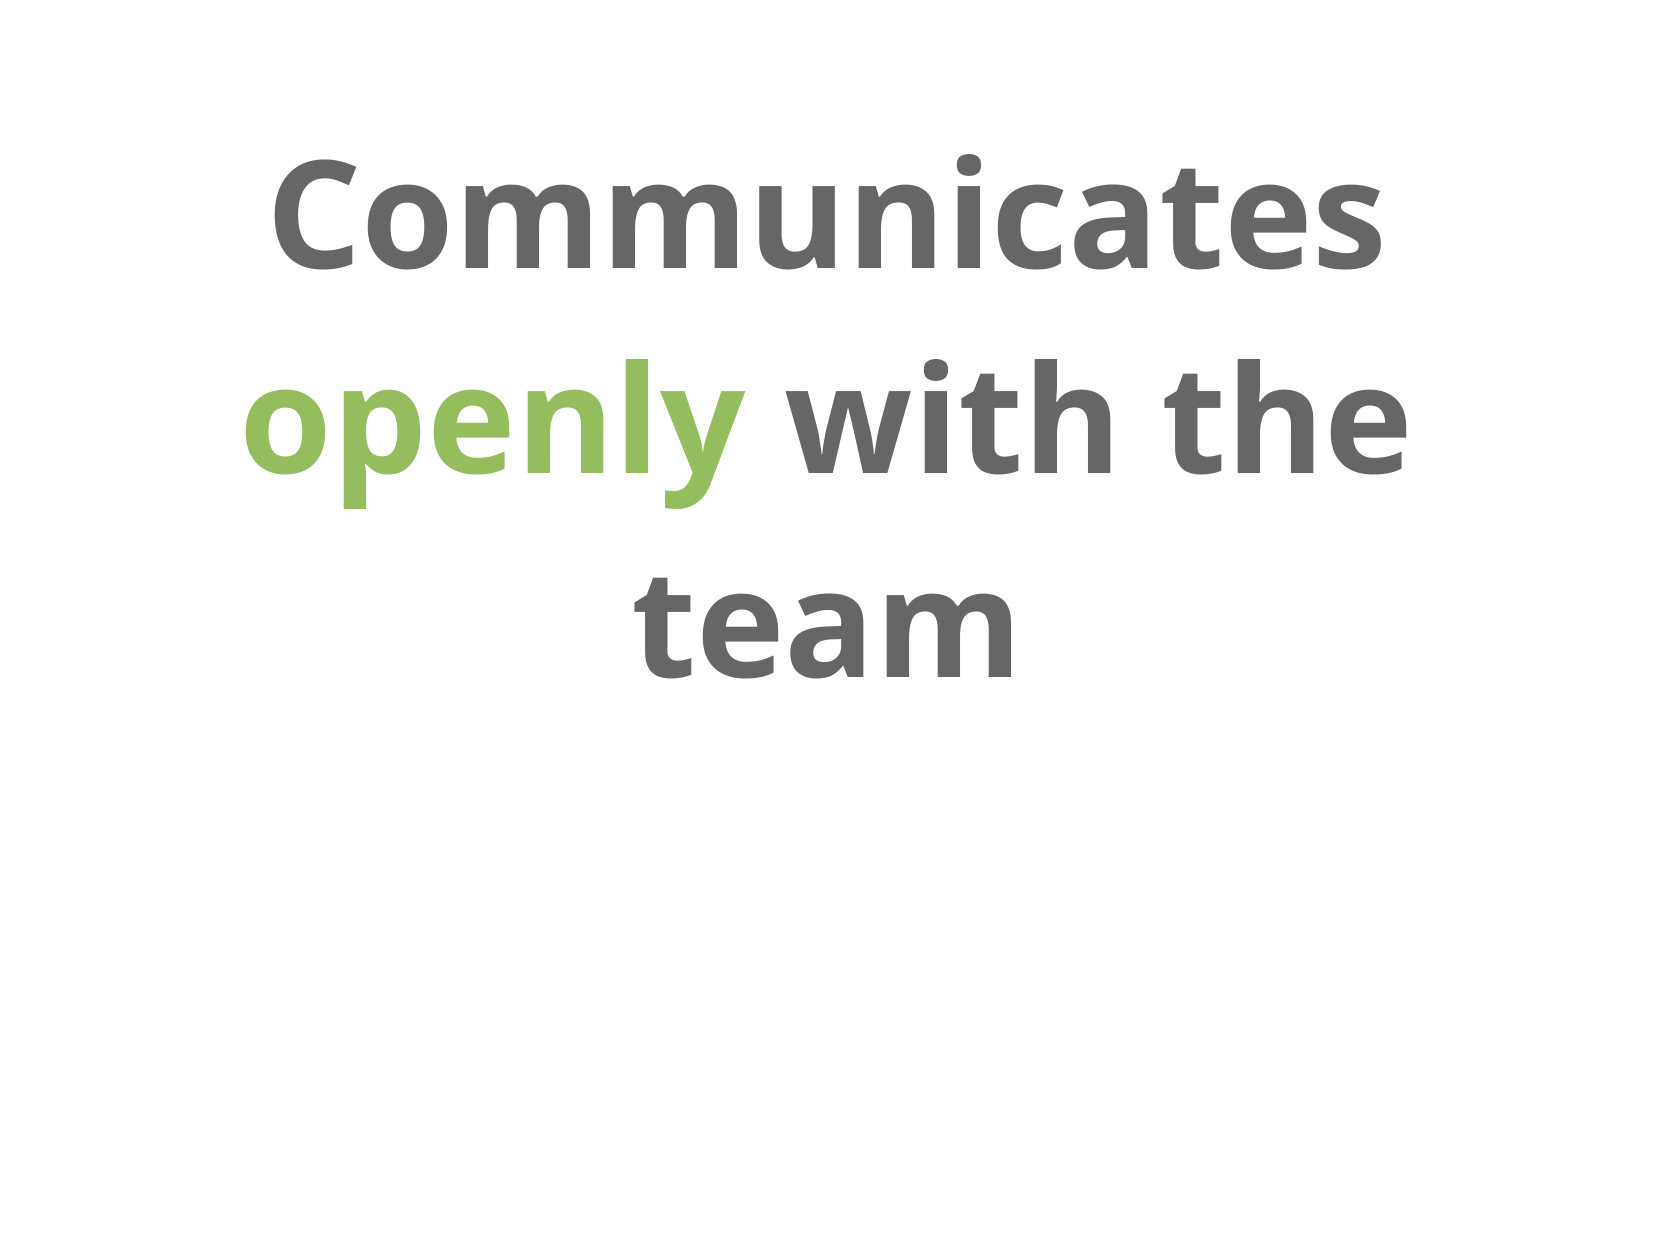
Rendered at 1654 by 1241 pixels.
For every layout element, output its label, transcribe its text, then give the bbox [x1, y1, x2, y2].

title Communicates openly with the team [59, 57, 1595, 1182]
